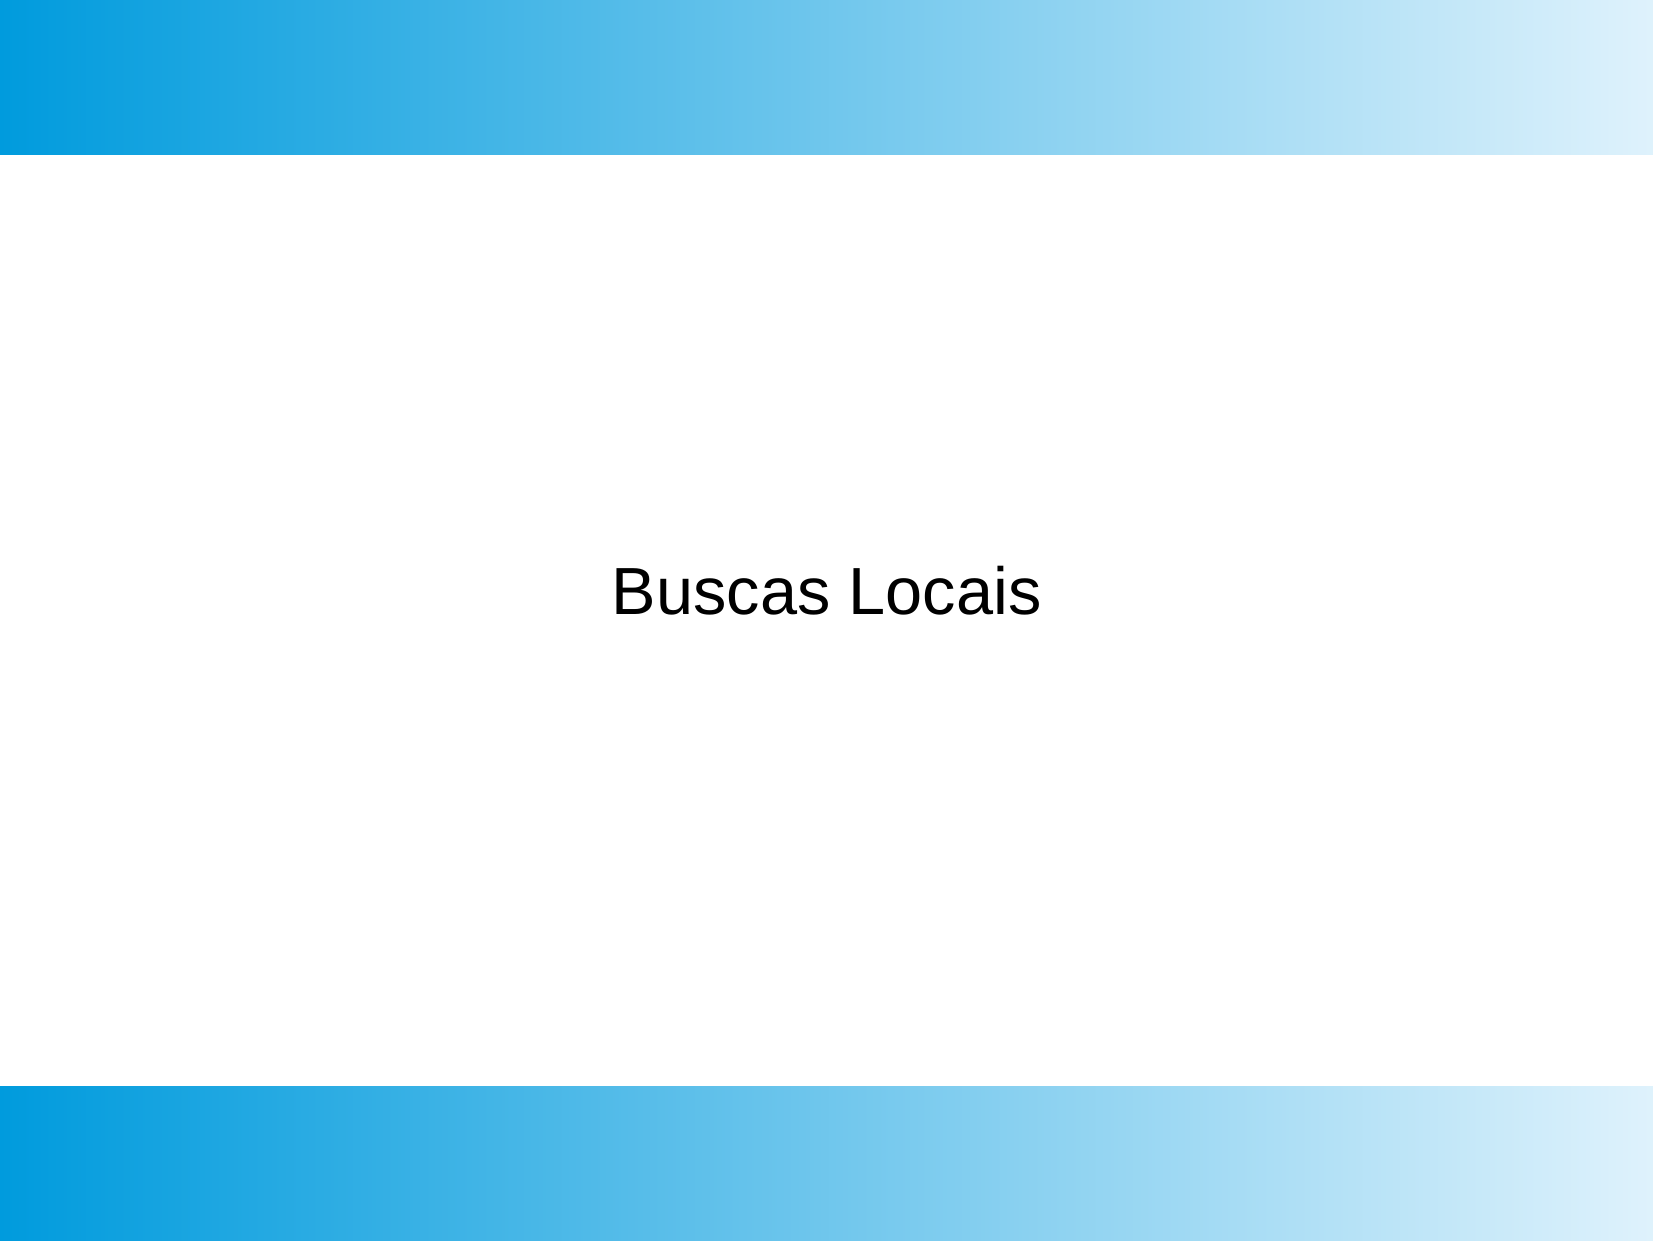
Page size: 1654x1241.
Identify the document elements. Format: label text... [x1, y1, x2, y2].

subtitle Buscas Locais [82, 49, 1571, 1134]
